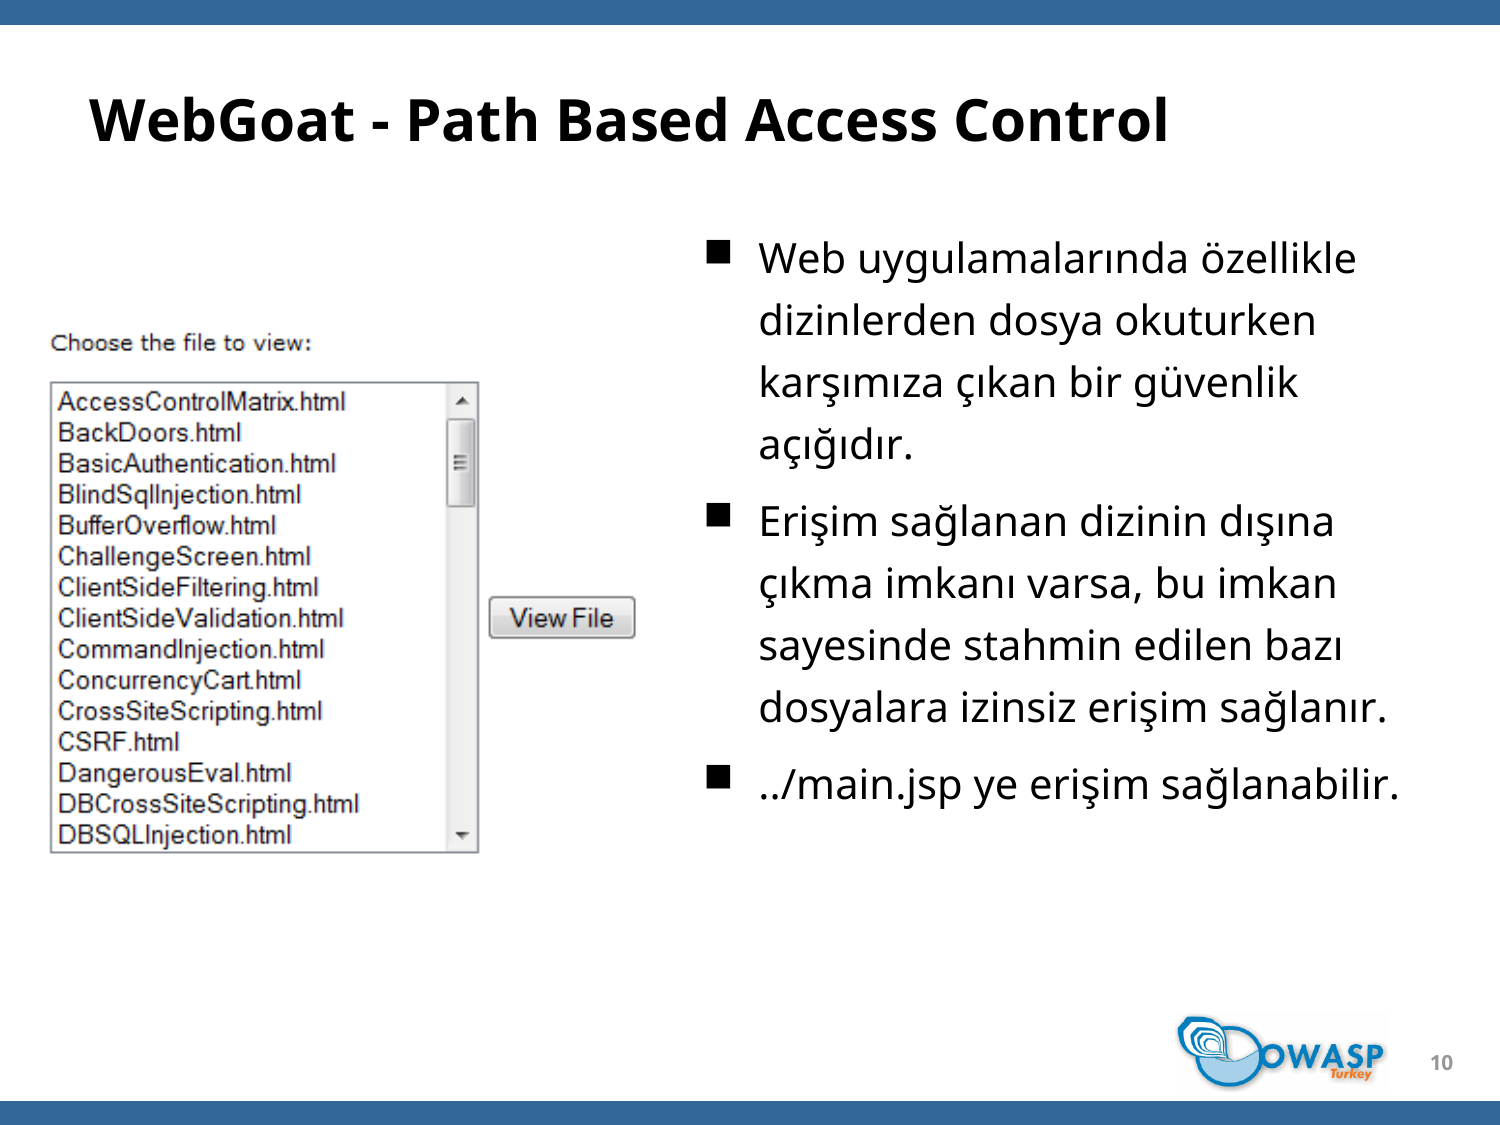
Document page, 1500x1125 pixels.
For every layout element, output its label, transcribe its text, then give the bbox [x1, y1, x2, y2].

picture [37, 324, 638, 879]
list Web uygulamalarında özellikle dizinlerden dosya okuturken karşımıza çıkan bir güvenlik açığıdır. Erişim sağlanan dizinin dışına çıkma imkanı varsa, bu imkan sayesinde stahmin edilen bazı dosyalara izinsiz erişim sağlanır. ../main.jsp ye erişim sağlanabilir. [687, 212, 1426, 1005]
title WebGoat - Path Based Access Control [75, 45, 1426, 176]
text_box <number> [1408, 1034, 1475, 1082]
picture [1175, 1012, 1388, 1093]
